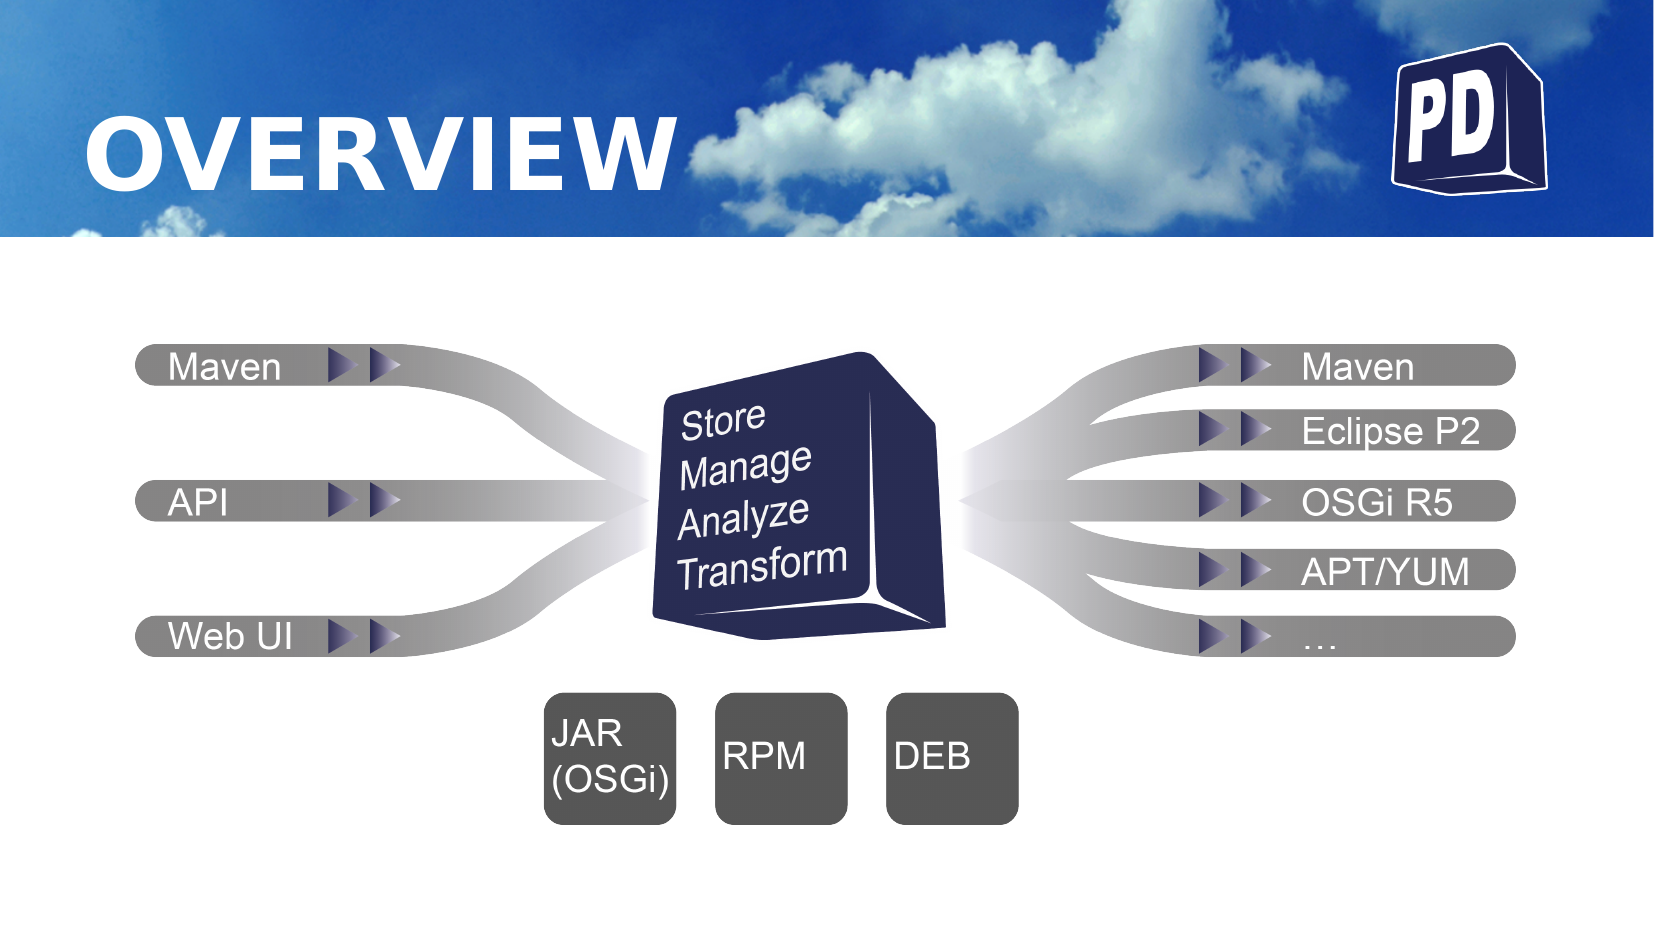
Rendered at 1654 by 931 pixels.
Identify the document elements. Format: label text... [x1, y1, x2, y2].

picture [135, 344, 1516, 826]
picture [0, 0, 1654, 237]
title OVERVIEW [82, 78, 1261, 234]
